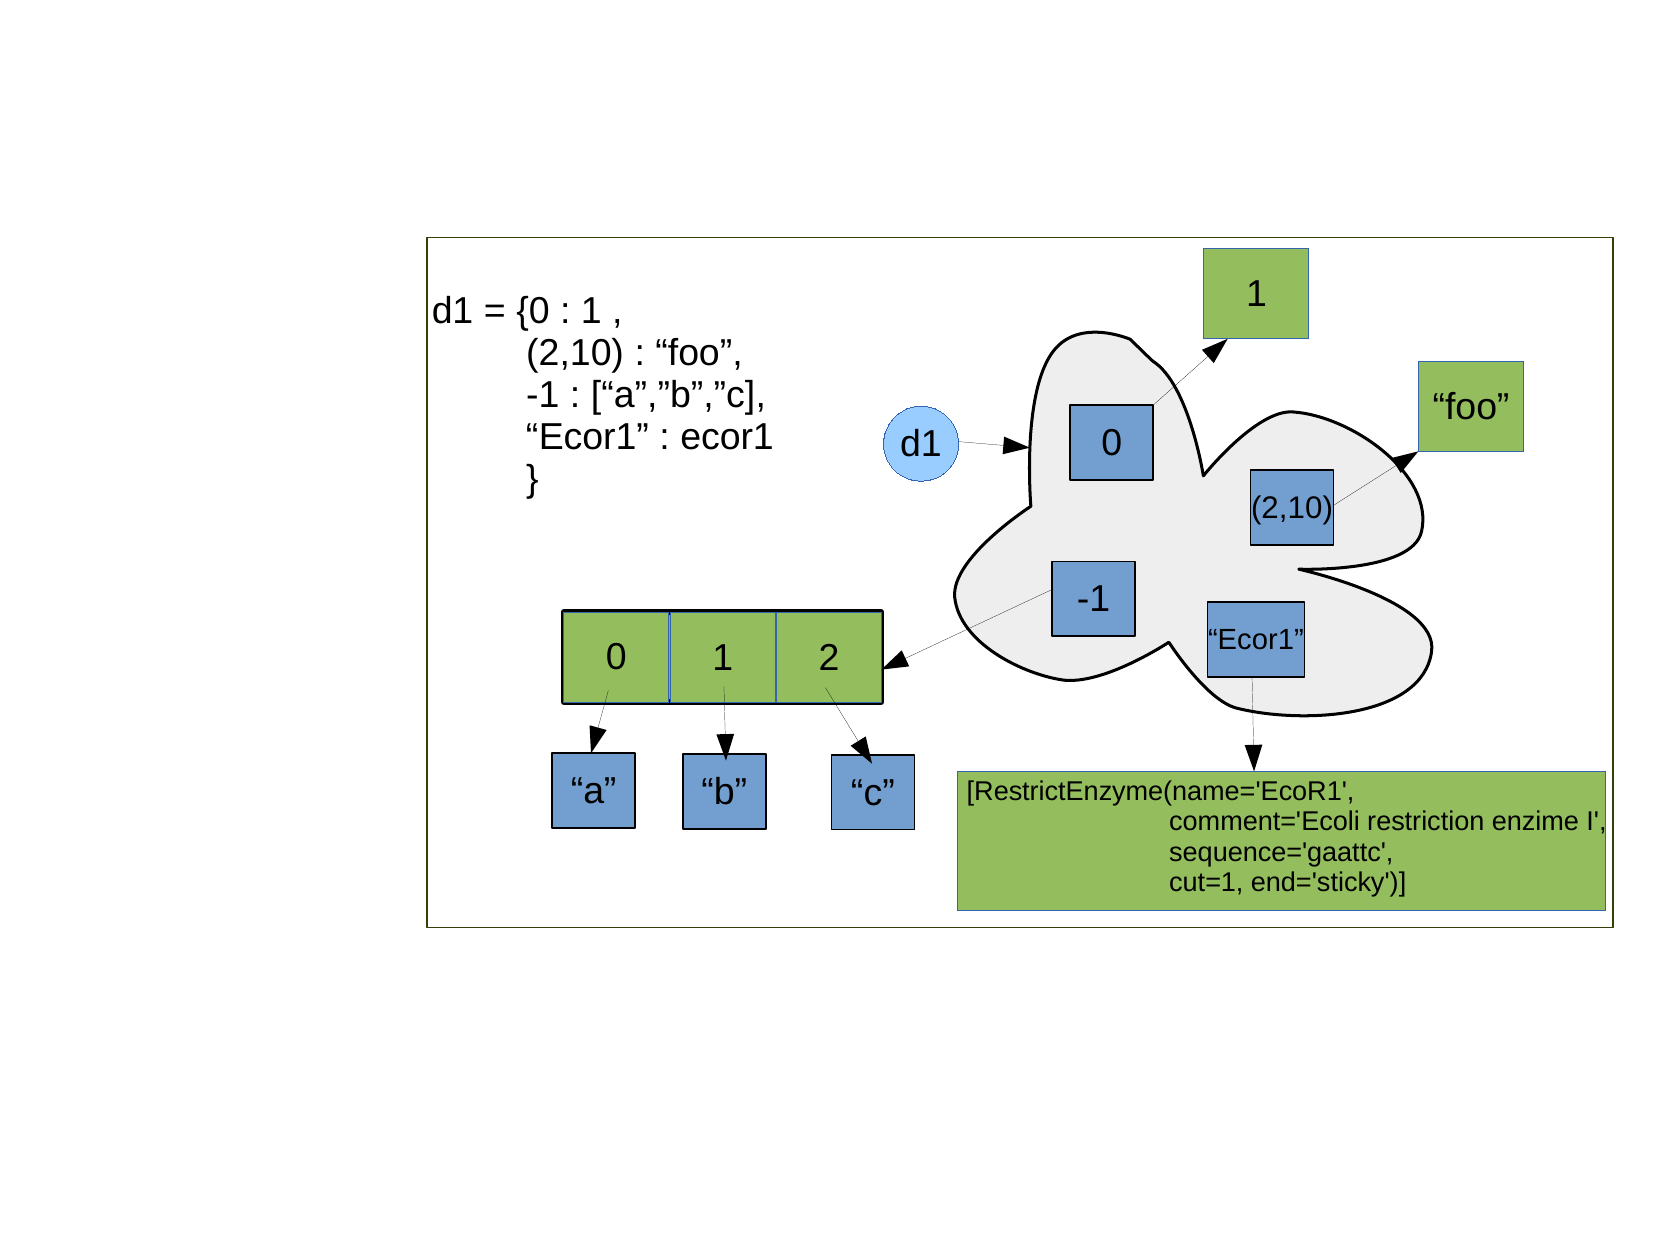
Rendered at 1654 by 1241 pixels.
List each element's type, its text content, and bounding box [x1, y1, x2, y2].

text_box -1 [1052, 561, 1136, 637]
text_box 2 [776, 612, 882, 703]
text_box “c” [831, 754, 915, 830]
text_box [RestrictEnzyme(name='EcoR1', comment='Ecoli restriction enzime I', sequence='gaattc', cut=1, end='sticky')] [951, 768, 1622, 915]
text_box (2,10) [1250, 470, 1334, 546]
text_box 1 [670, 612, 776, 703]
text_box d1 [883, 406, 959, 482]
text_box “Ecor1” [1207, 602, 1305, 677]
text_box “a” [552, 753, 636, 829]
text_box 1 [1203, 248, 1309, 339]
text_box d1 = {0 : 1 , (2,10) : “foo”, -1 : [“a”,”b”,”c], “Ecor1” : ecor1 } [417, 282, 805, 507]
text_box 0 [1070, 405, 1154, 481]
text_box 0 [563, 612, 669, 703]
text_box [419, 227, 1624, 934]
text_box “foo” [1418, 361, 1524, 452]
text_box “b” [682, 754, 766, 829]
